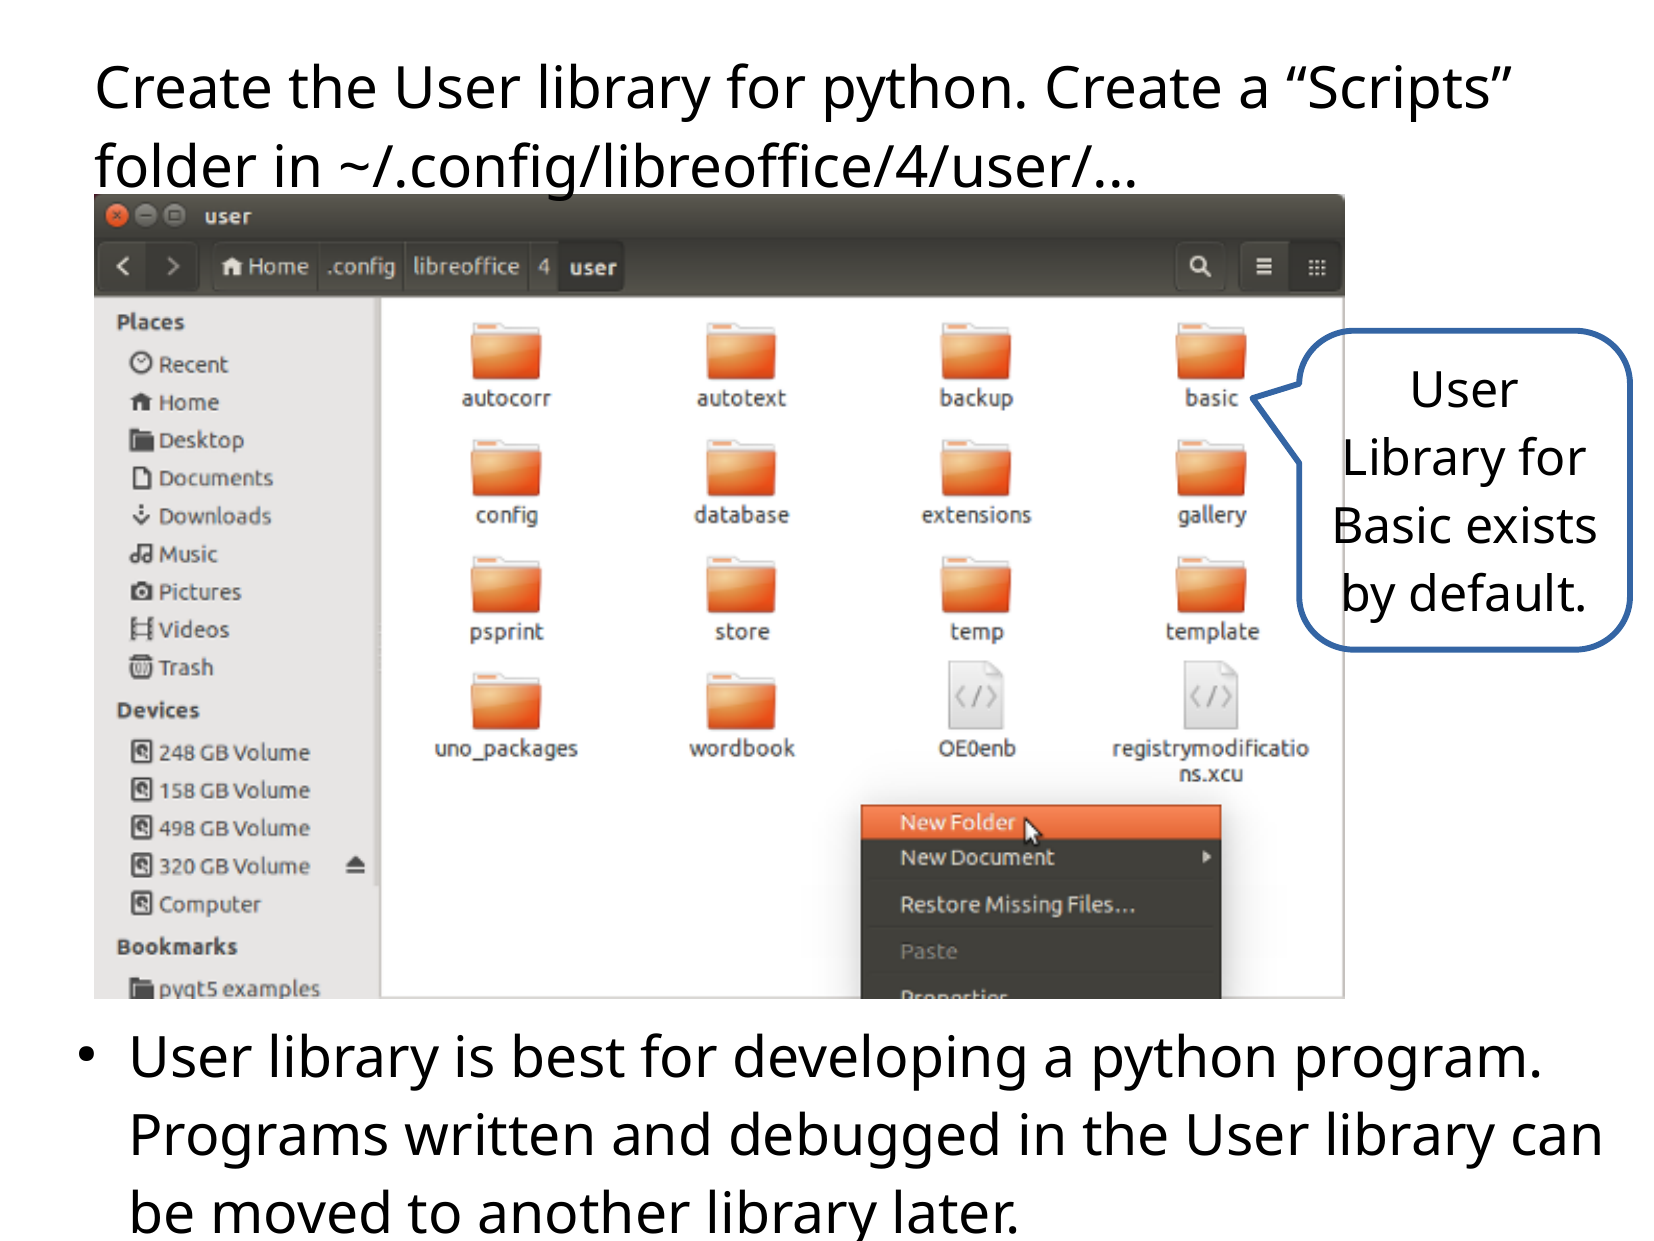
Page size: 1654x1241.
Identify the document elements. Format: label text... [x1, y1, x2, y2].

title Create the User library for python. Create a “Scripts” folder in ~/.config/libreoffice/4/user/... [94, 61, 1560, 190]
picture [94, 194, 1345, 999]
text_box User Library for Basic exists by default. [1252, 330, 1630, 650]
list User library is best for developing a python program. Programs written and debugged in the User library can be moved to another library later. [59, 1016, 1607, 1241]
